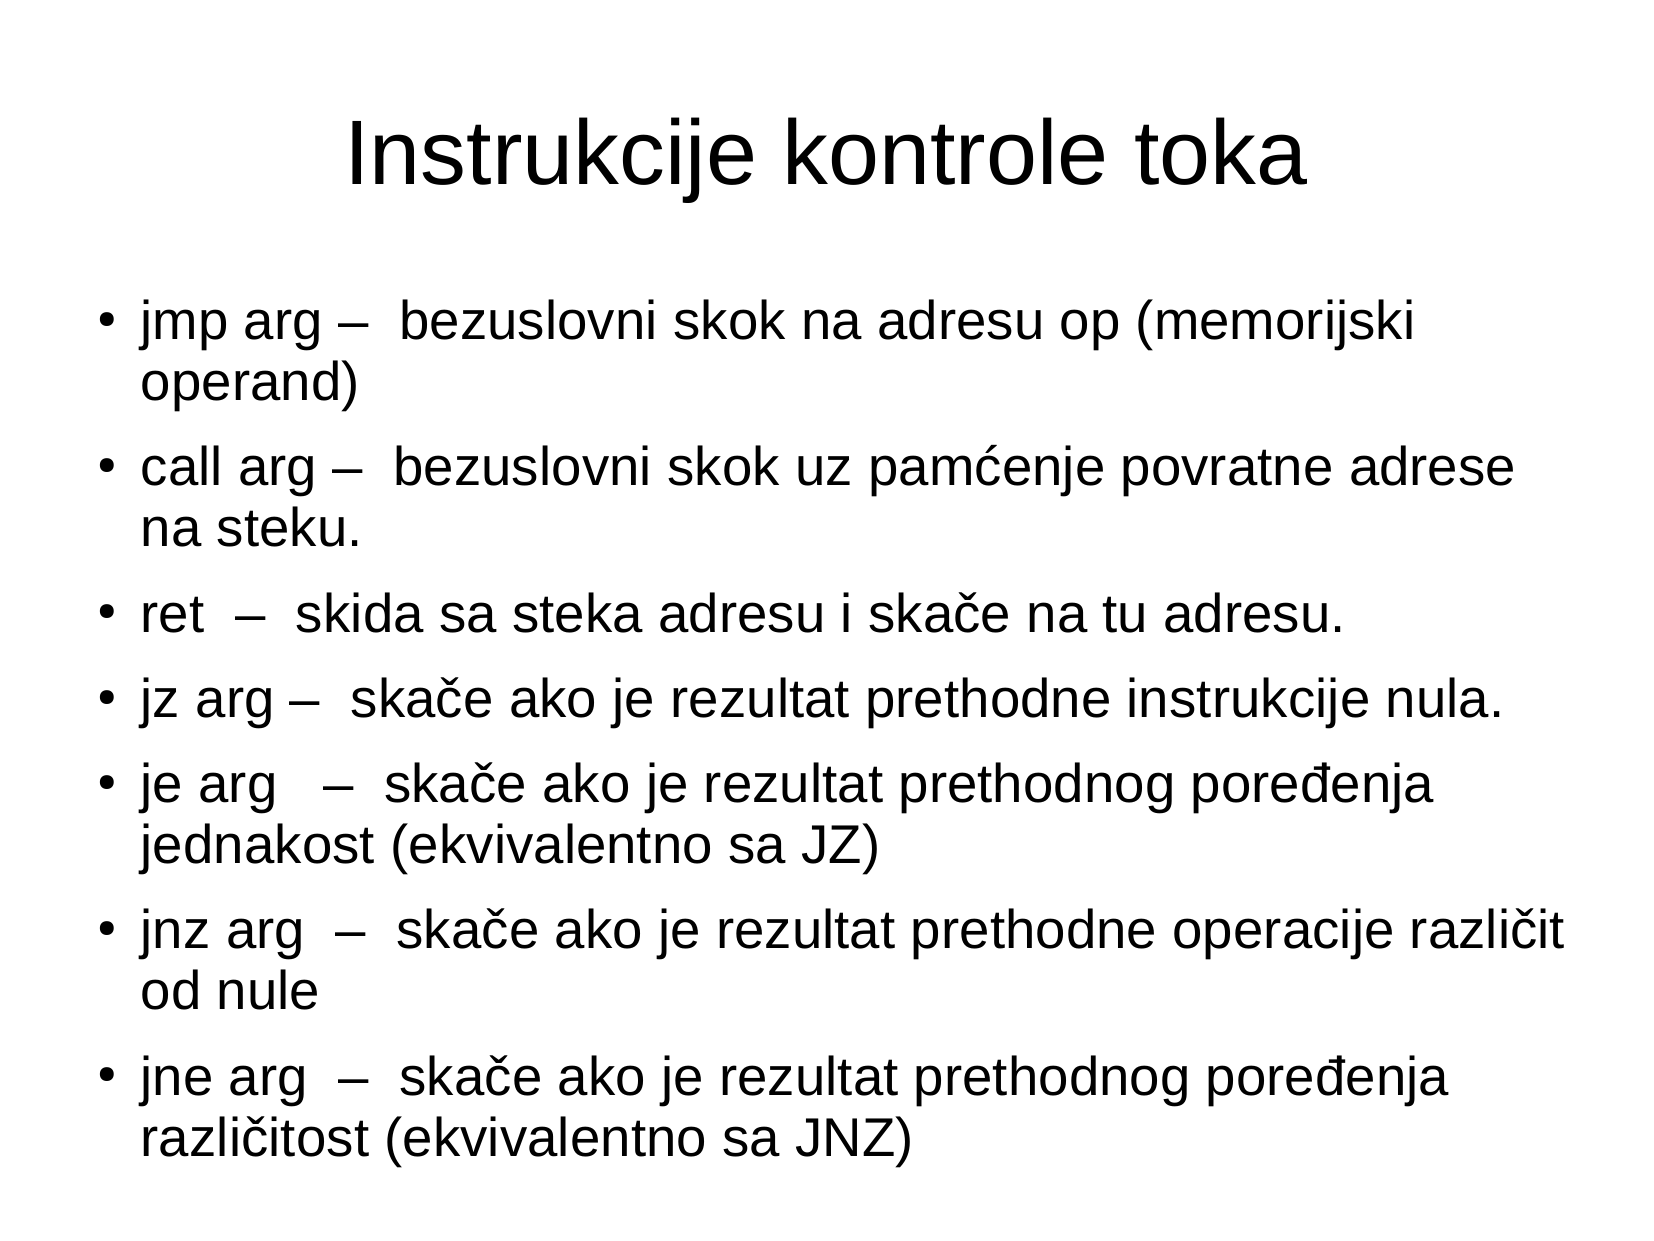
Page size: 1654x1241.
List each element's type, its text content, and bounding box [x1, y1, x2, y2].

list jmp arg – bezuslovni skok na adresu op (memorijski operand) call arg – bezuslovni skok uz pamćenje povratne adrese na steku. ret – skida sa steka adresu i skače na tu adresu. jz arg – skače ako je rezultat prethodne instrukcije nula. je arg – skače ako je rezultat prethodnog poređenja jednakost (ekvivalentno sa JZ) jnz arg – skače ako je rezultat prethodne operacije različit od nule jne arg – skače ako je rezultat prethodnog poređenja različitost (ekvivalentno sa JNZ) [82, 290, 1571, 1171]
title Instrukcije kontrole toka [82, 49, 1571, 257]
